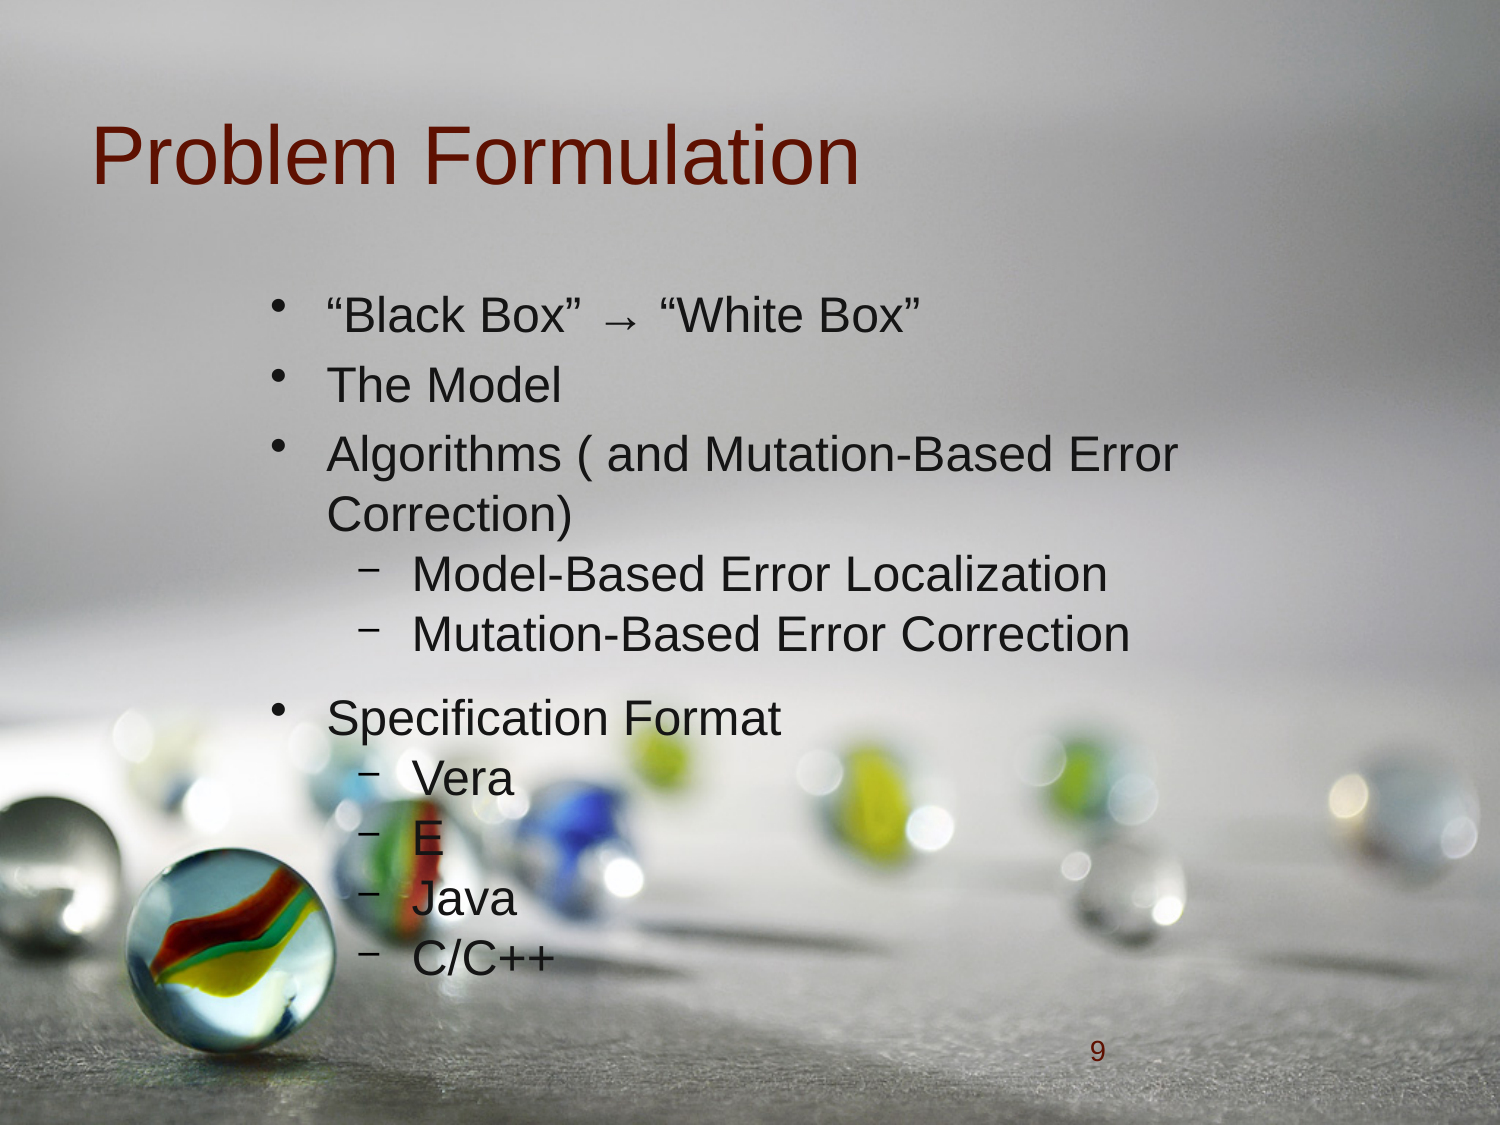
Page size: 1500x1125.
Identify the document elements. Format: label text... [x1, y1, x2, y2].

list “Black Box” → “White Box” The Model Algorithms ( and Mutation-Based Error Correction) Model-Based Error Localization Mutation-Based Error Correction Specification Format Vera E Java C/C++ [255, 274, 1425, 1017]
title Problem Formulation [75, 57, 1425, 245]
picture [0, 0, 1500, 1125]
